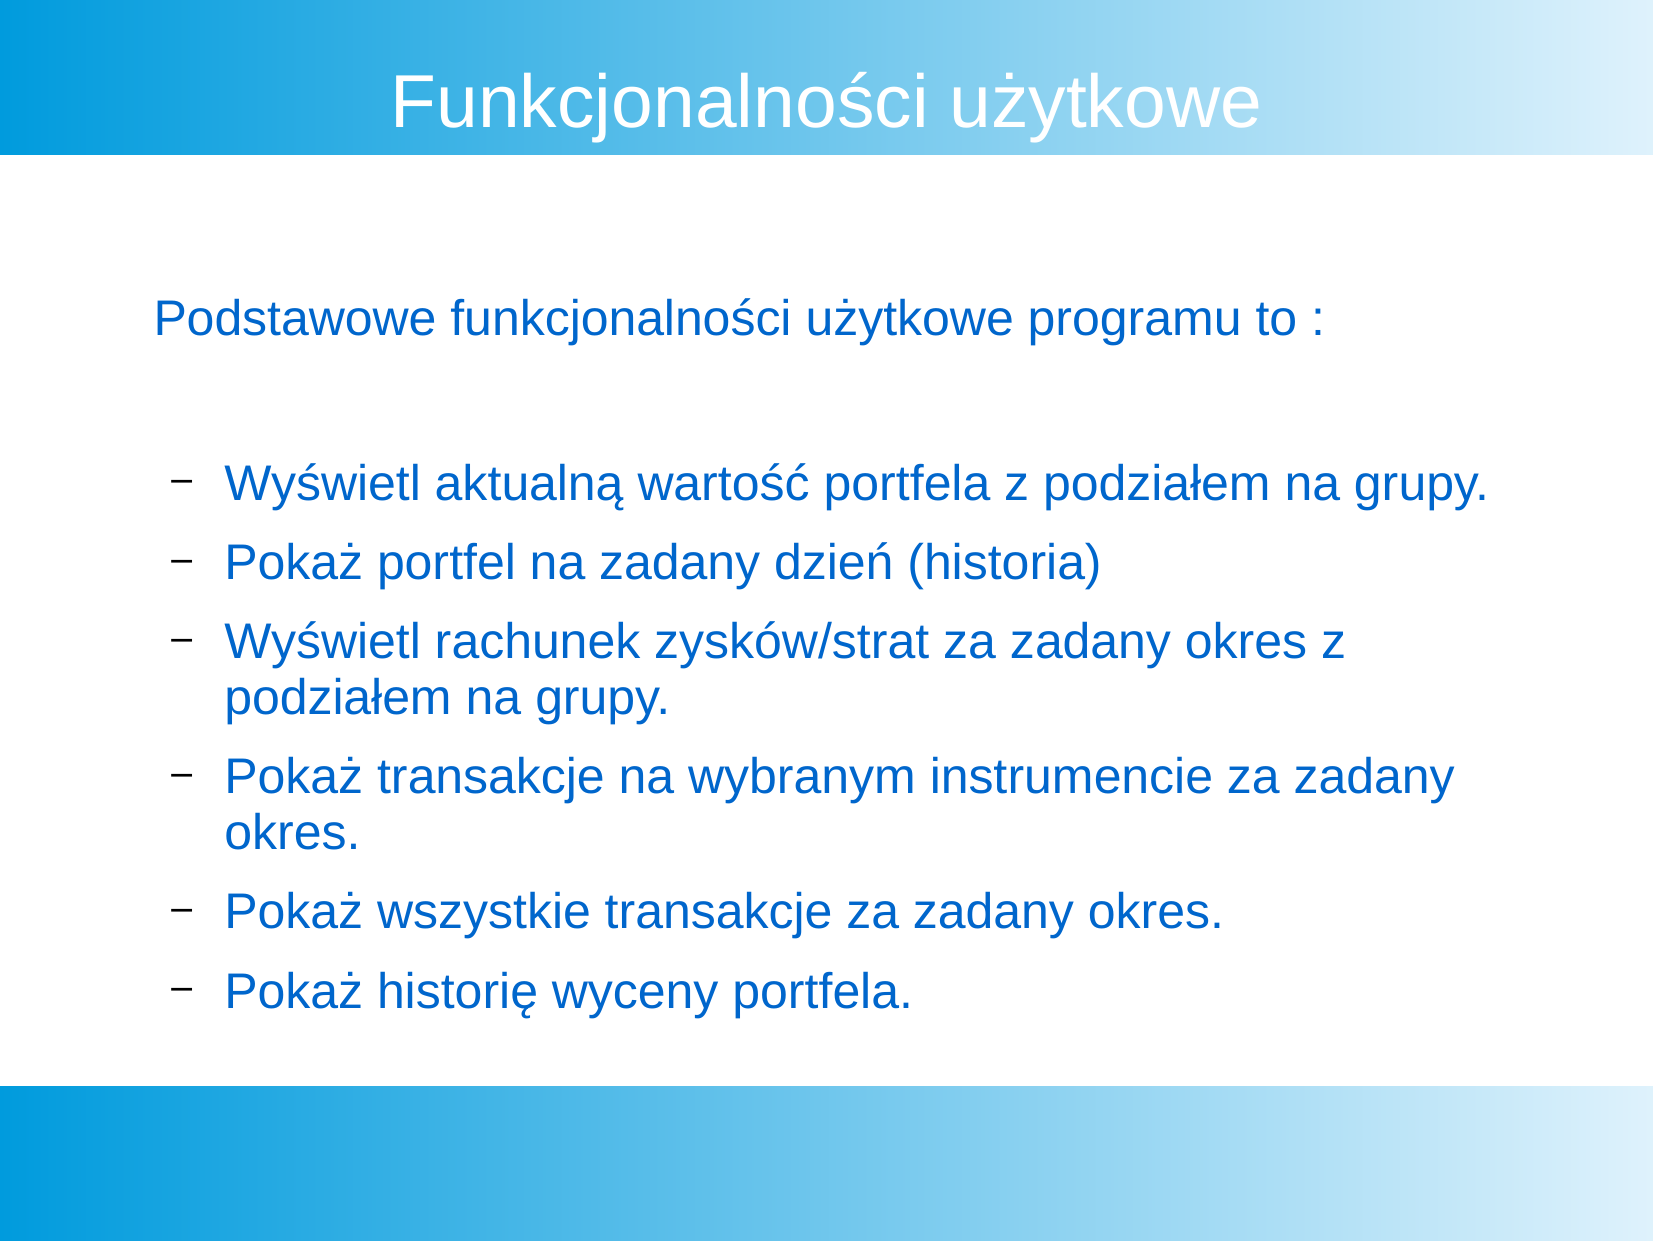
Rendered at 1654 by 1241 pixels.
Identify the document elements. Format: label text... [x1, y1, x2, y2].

title Funkcjonalności użytkowe [82, 49, 1571, 155]
list Podstawowe funkcjonalności użytkowe programu to : Wyświetl aktualną wartość portfela z podziałem na grupy. Pokaż portfel na zadany dzień (historia) Wyświetl rachunek zysków/strat za zadany okres z podziałem na grupy. Pokaż transakcje na wybranym instrumencie za zadany okres. Pokaż wszystkie transakcje za zadany okres. Pokaż historię wyceny portfela. [82, 290, 1571, 1010]
